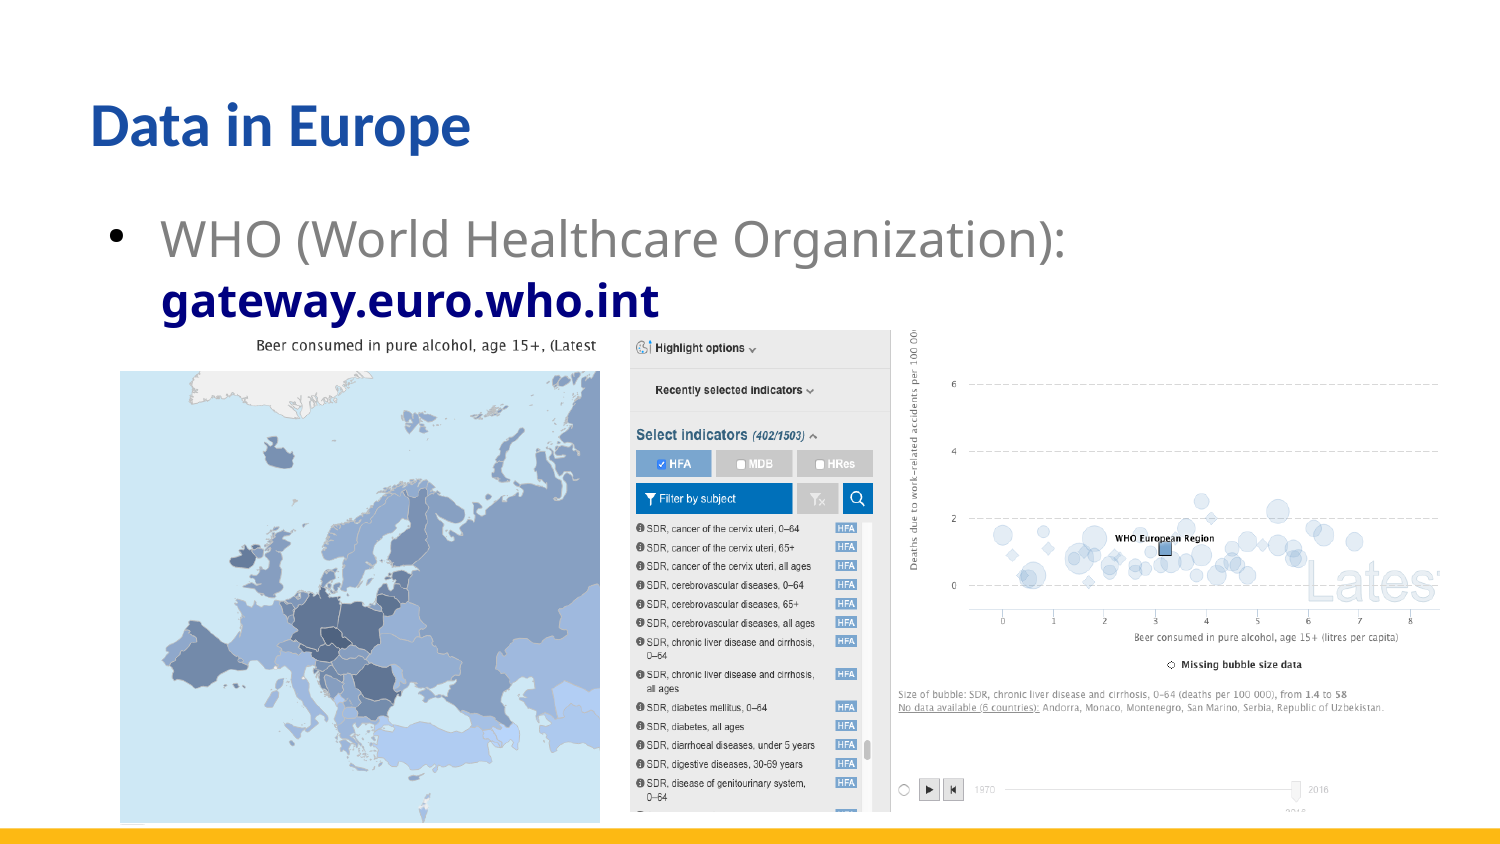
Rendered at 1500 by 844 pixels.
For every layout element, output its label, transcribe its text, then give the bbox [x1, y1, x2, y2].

list WHO (World Healthcare Organization):gateway.euro.who.int [90, 200, 1441, 691]
picture [630, 330, 1440, 812]
title Data in Europe [75, 0, 1425, 197]
picture [120, 332, 600, 826]
